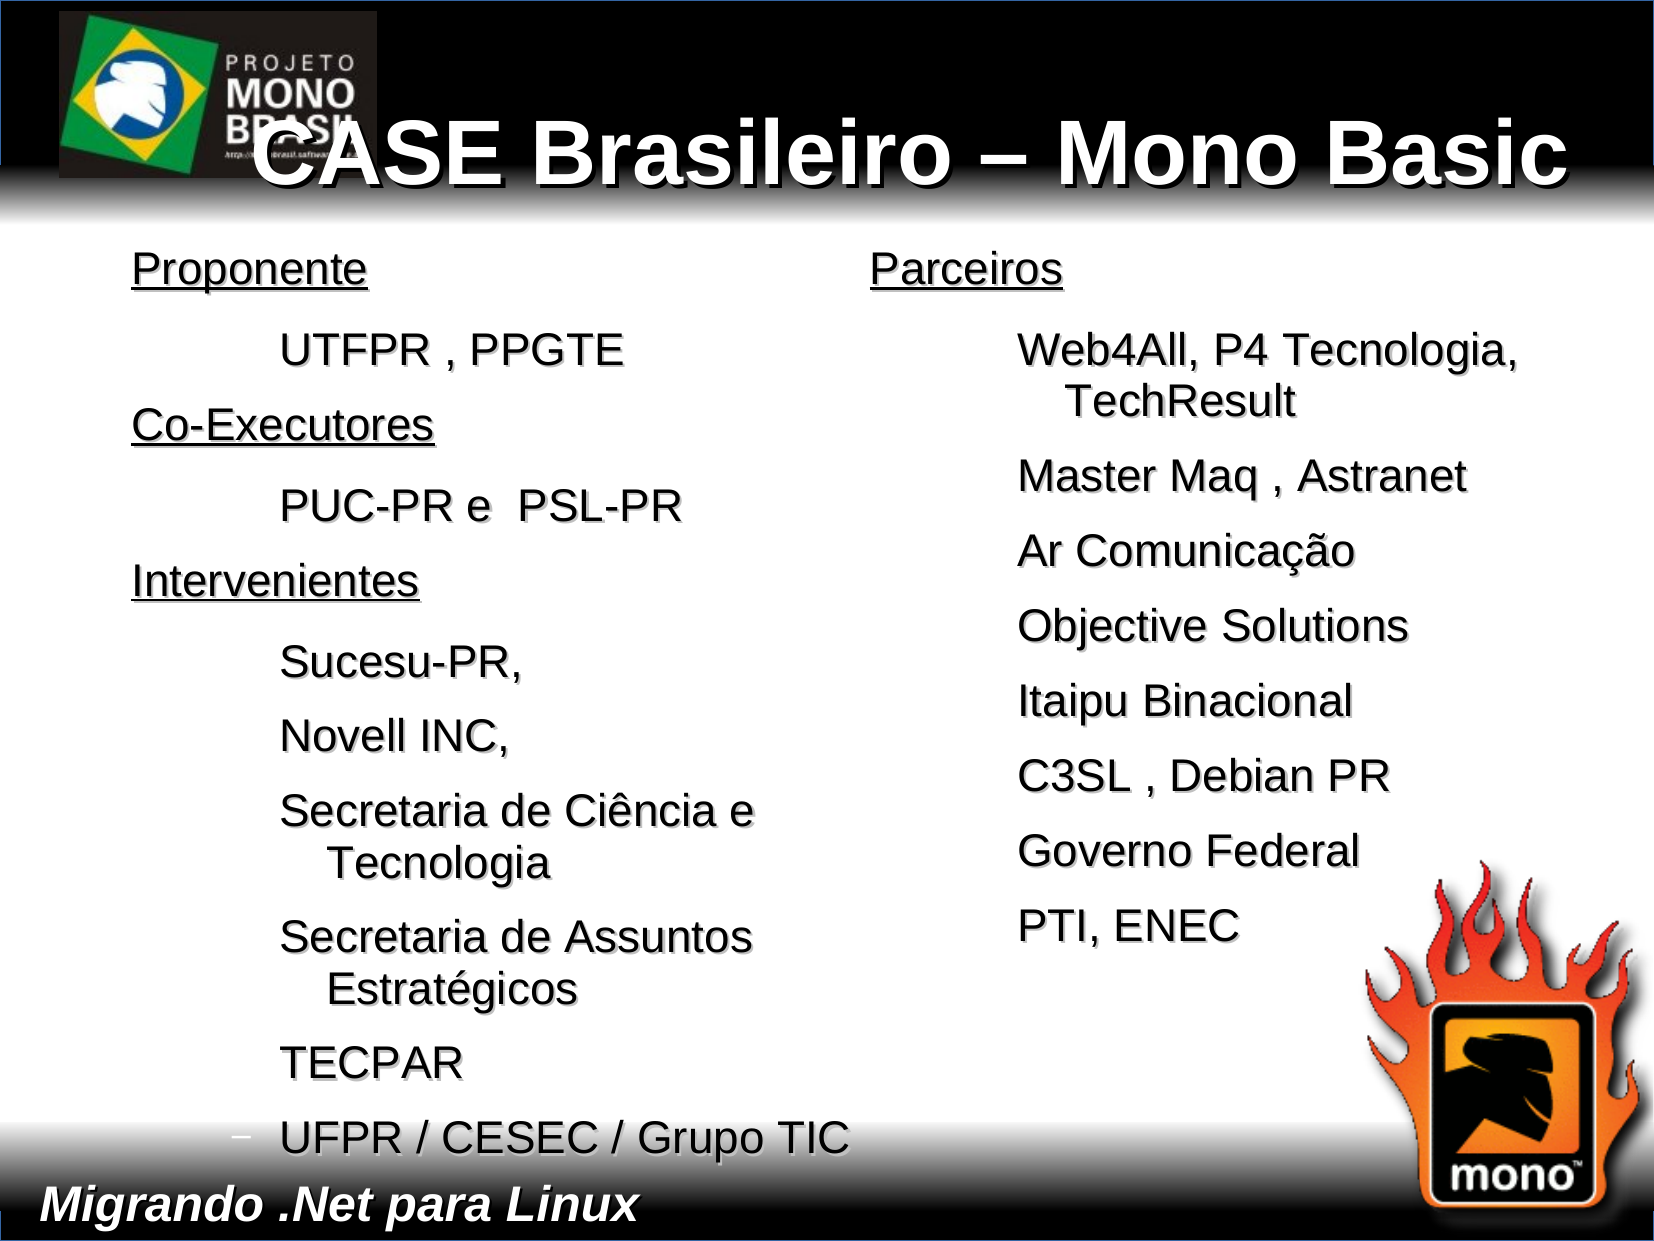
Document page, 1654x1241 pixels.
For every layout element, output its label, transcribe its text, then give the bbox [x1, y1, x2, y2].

title CASE Brasileiro – Mono Basic [82, 49, 1571, 243]
picture [59, 11, 377, 178]
list Parceiros Web4All, P4 Tecnologia, TechResult Master Maq , Astranet Ar Comunicação Objective Solutions Itaipu Binacional C3SL , Debian PR Governo Federal PTI, ENEC [781, 243, 1654, 1206]
list Proponente UTFPR , PPGTE Co-Executores PUC-PR e PSL-PR Intervenientes Sucesu-PR, Novell INC, Secretaria de Ciência e Tecnologia Secretaria de Assuntos Estratégicos TECPAR UFPR / CESEC / Grupo TIC [42, 243, 781, 1206]
picture [1302, 805, 1654, 1241]
text_box Migrando .Net para Linux [24, 1169, 547, 1241]
